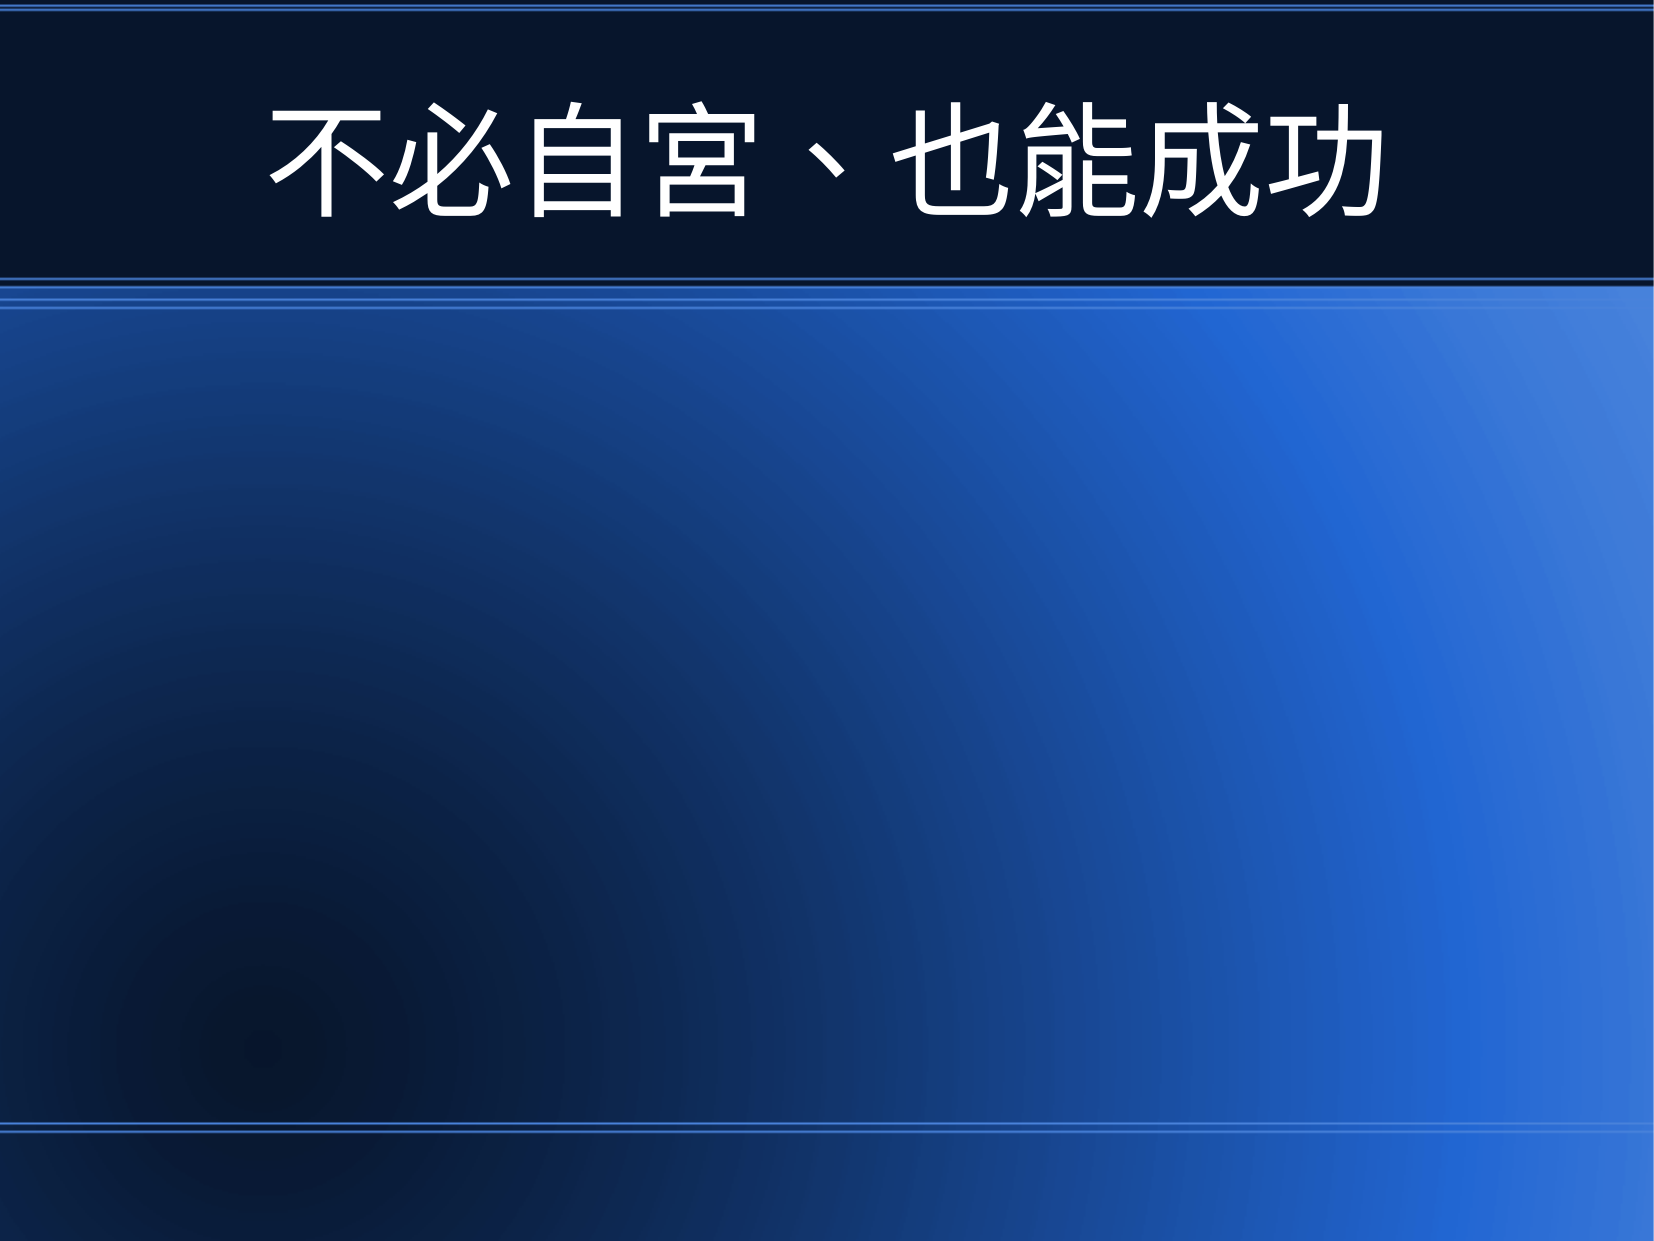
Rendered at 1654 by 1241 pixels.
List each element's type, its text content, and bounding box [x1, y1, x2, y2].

title 不必自宮、也能成功 [82, 49, 1571, 257]
picture [0, 0, 1654, 1241]
